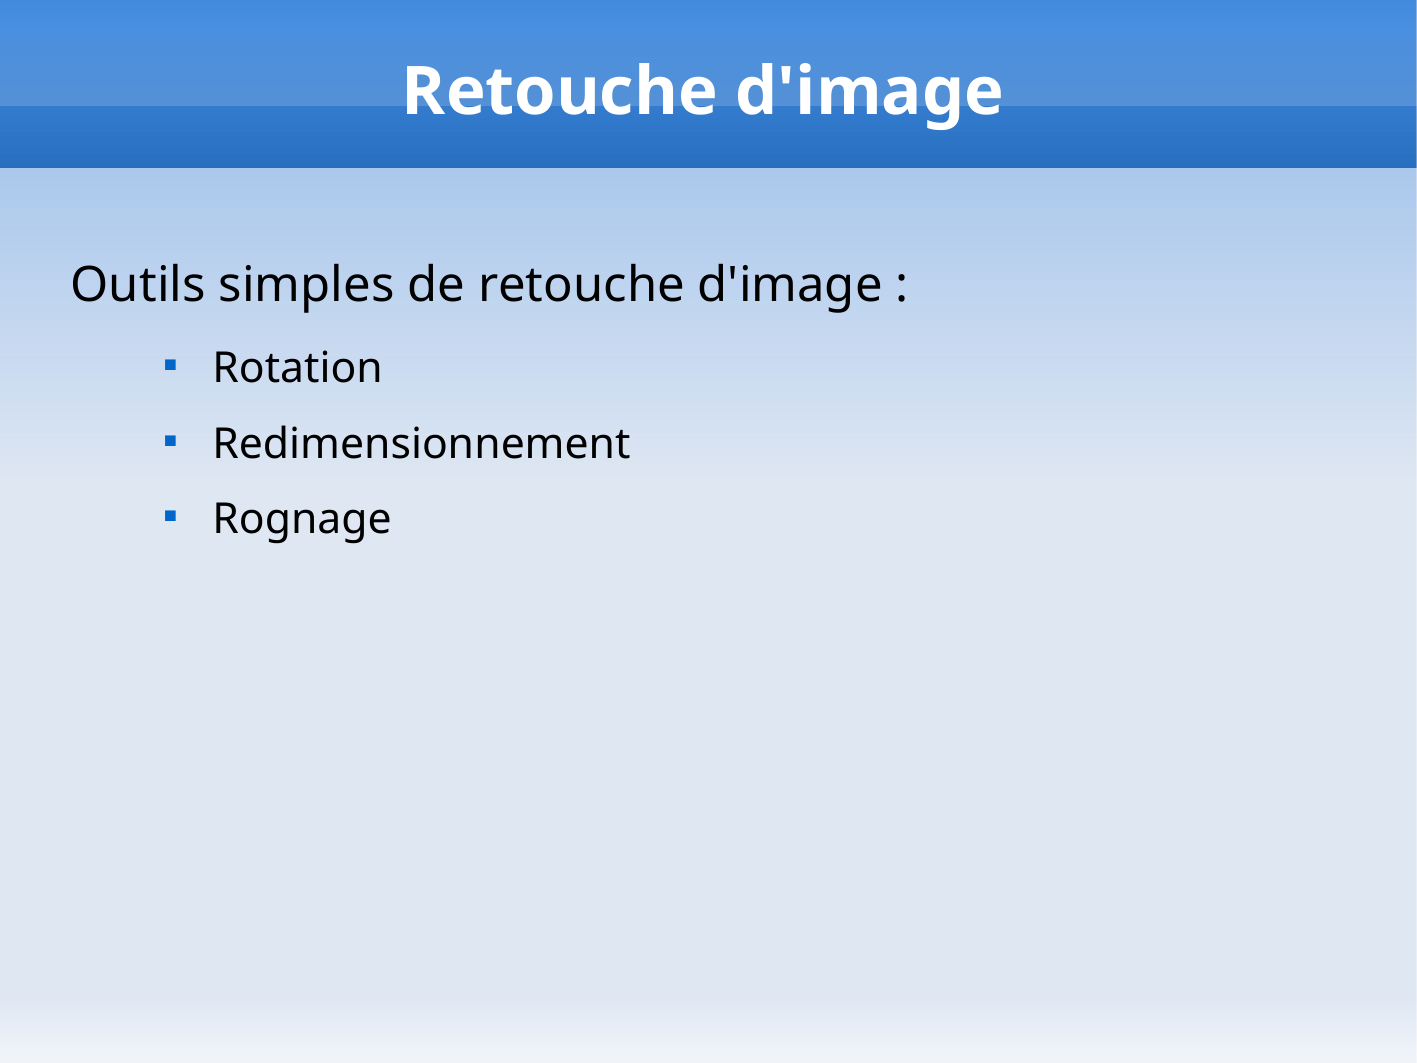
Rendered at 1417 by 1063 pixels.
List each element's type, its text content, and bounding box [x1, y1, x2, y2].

list Outils simples de retouche d'image : Rotation Redimensionnement Rognage [70, 248, 1346, 950]
picture [0, 0, 1417, 1063]
title Retouche d'image [65, 0, 1341, 178]
